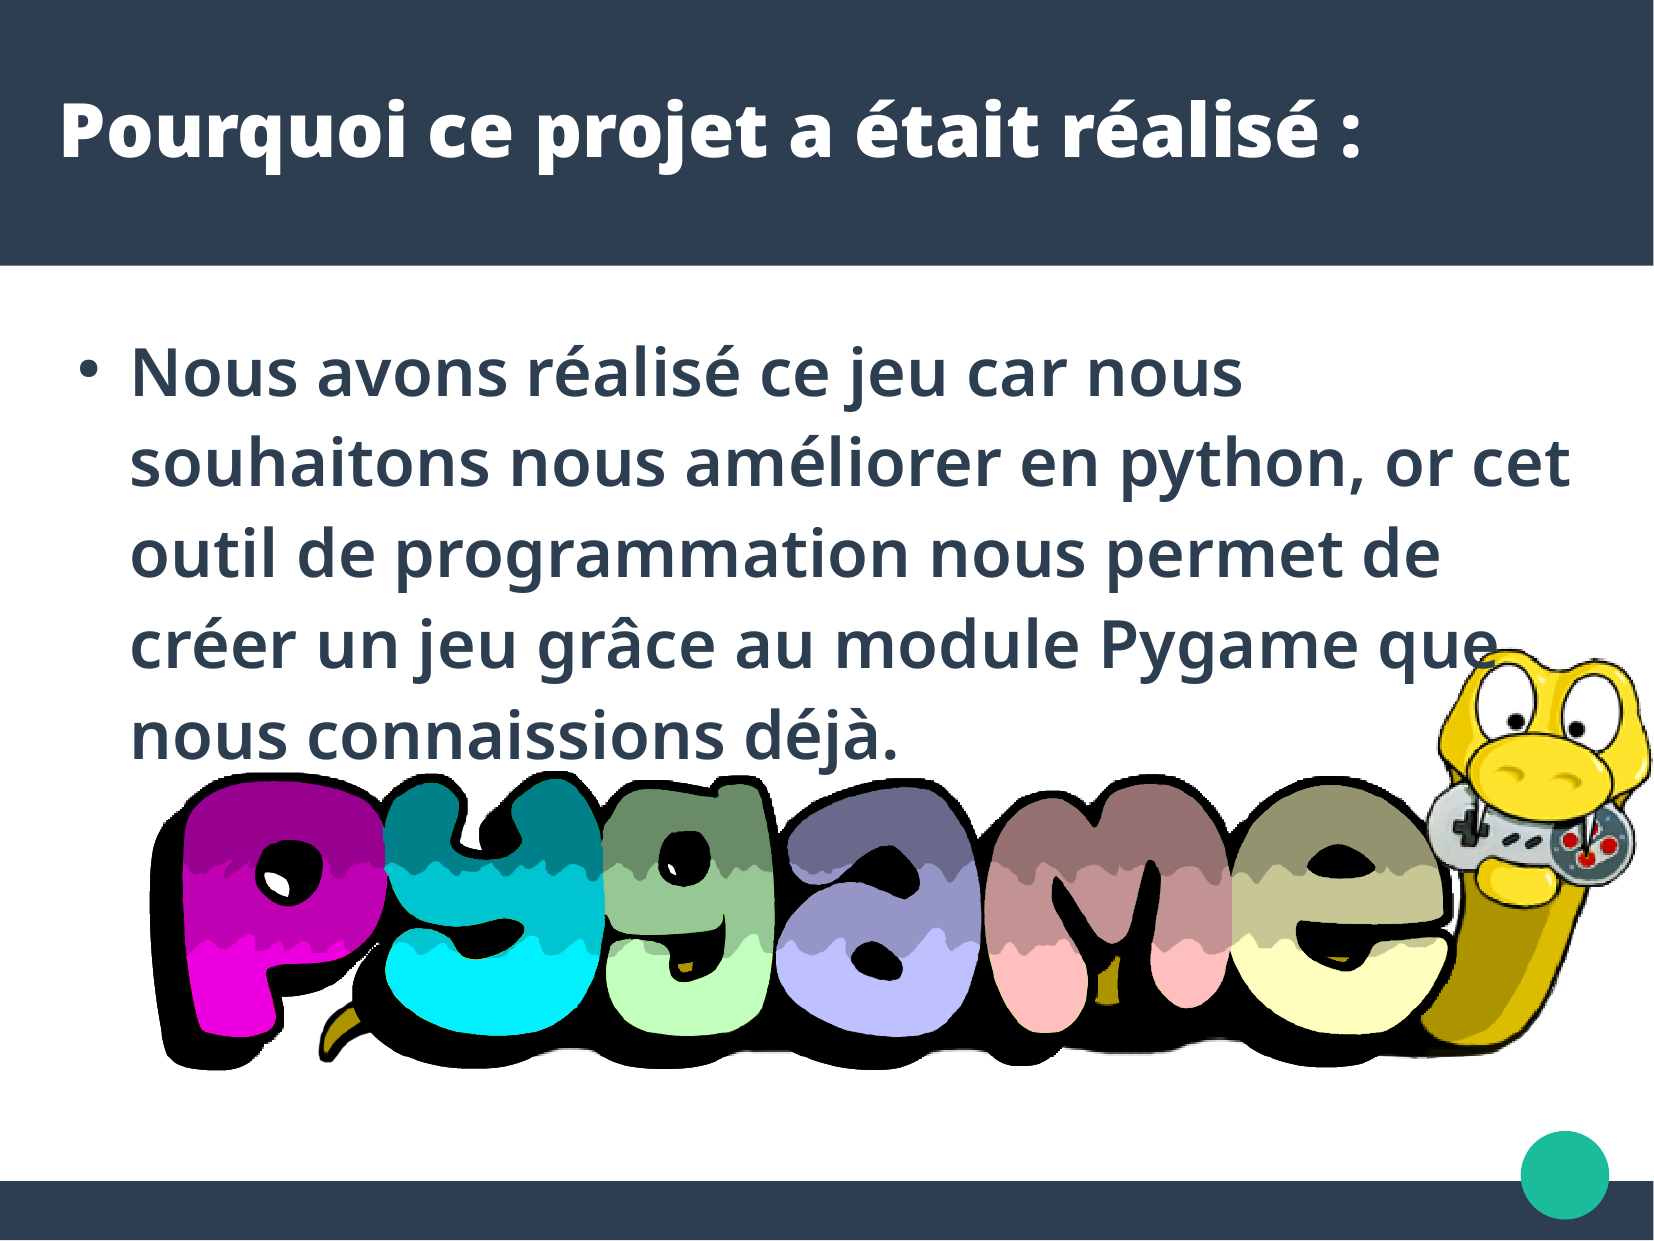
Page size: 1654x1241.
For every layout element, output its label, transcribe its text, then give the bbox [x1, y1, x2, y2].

list Nous avons réalisé ce jeu car nous souhaitons nous améliorer en python, or cet outil de programmation nous permet de créer un jeu grâce au module Pygame que nous connaissions déjà. [59, 324, 1595, 1152]
title Pourquoi ce projet a était réalisé : [59, 49, 1595, 207]
picture [138, 631, 1654, 1241]
